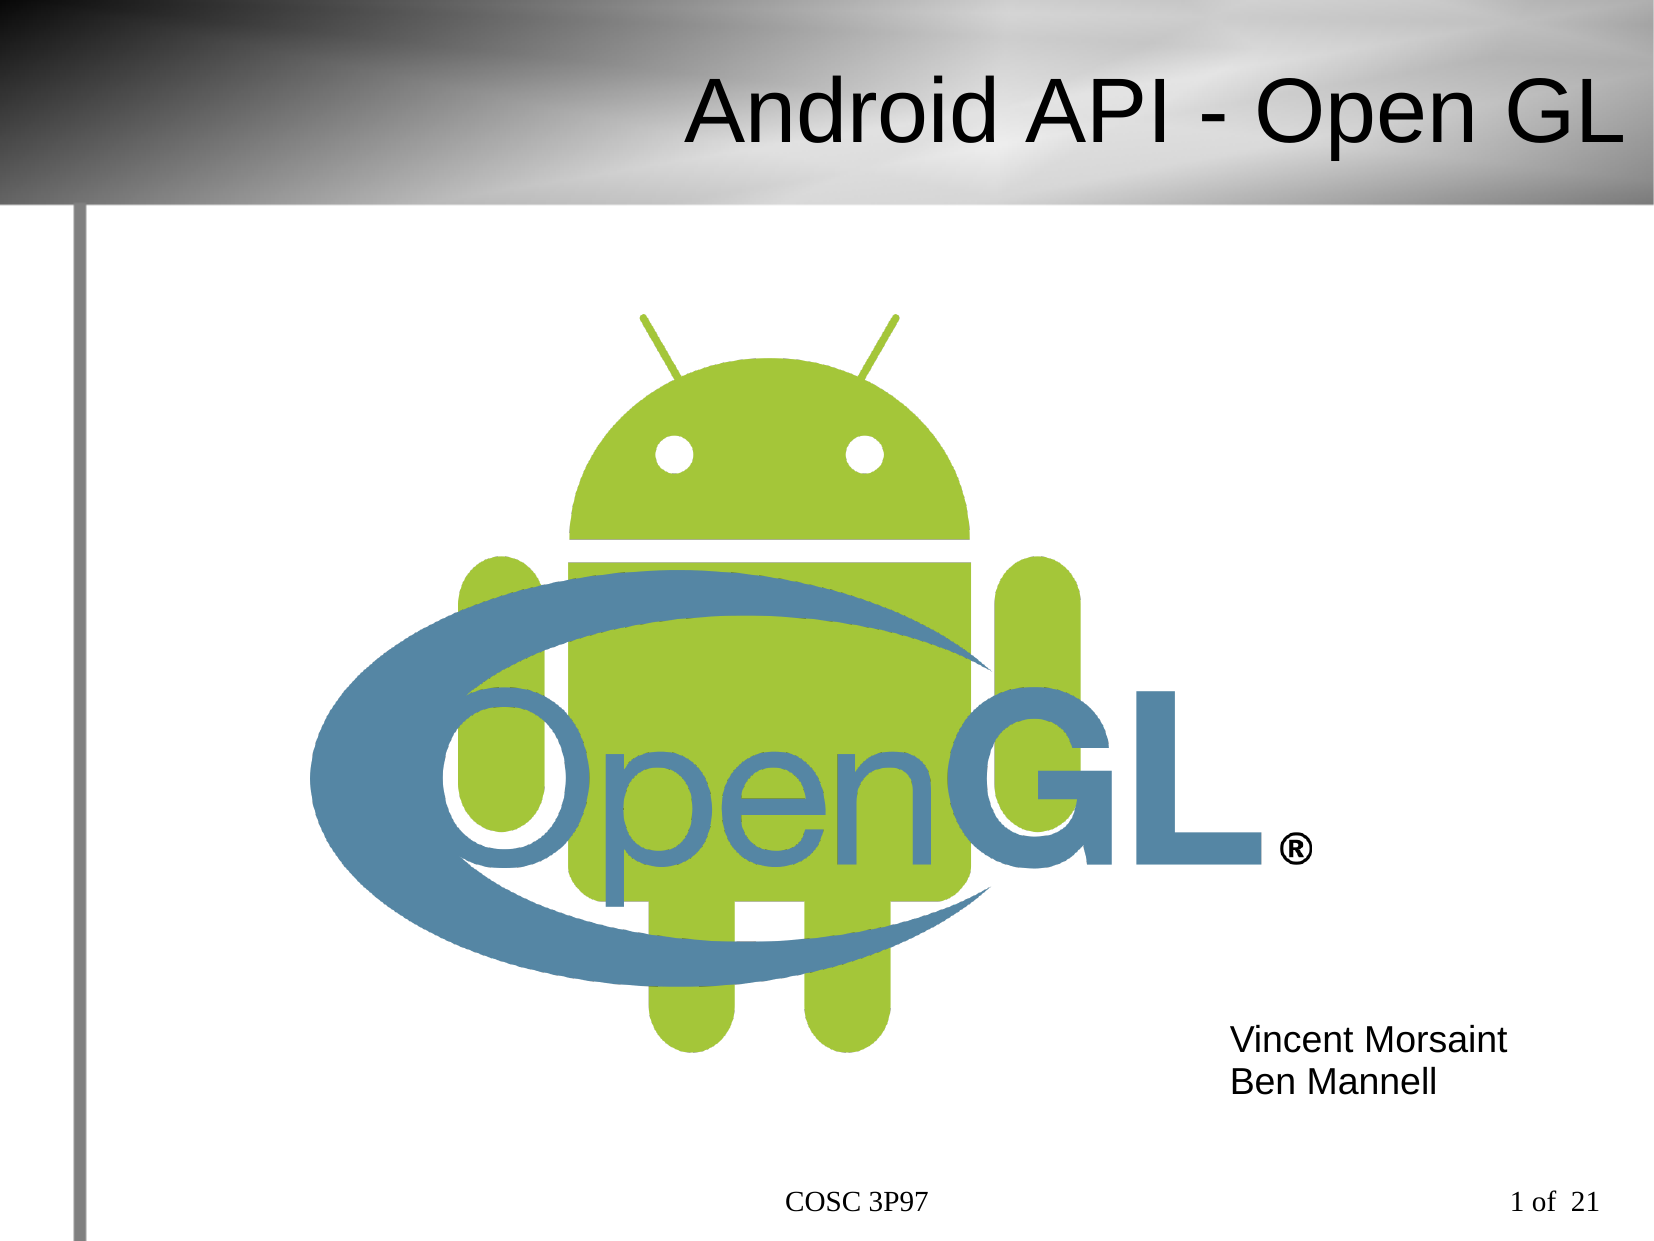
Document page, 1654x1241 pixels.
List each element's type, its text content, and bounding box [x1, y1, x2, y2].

text_box Vincent Morsaint Ben Mannell [1215, 1011, 1523, 1111]
title Android API - Open GL [210, 27, 1628, 196]
picture [0, 0, 1654, 1241]
